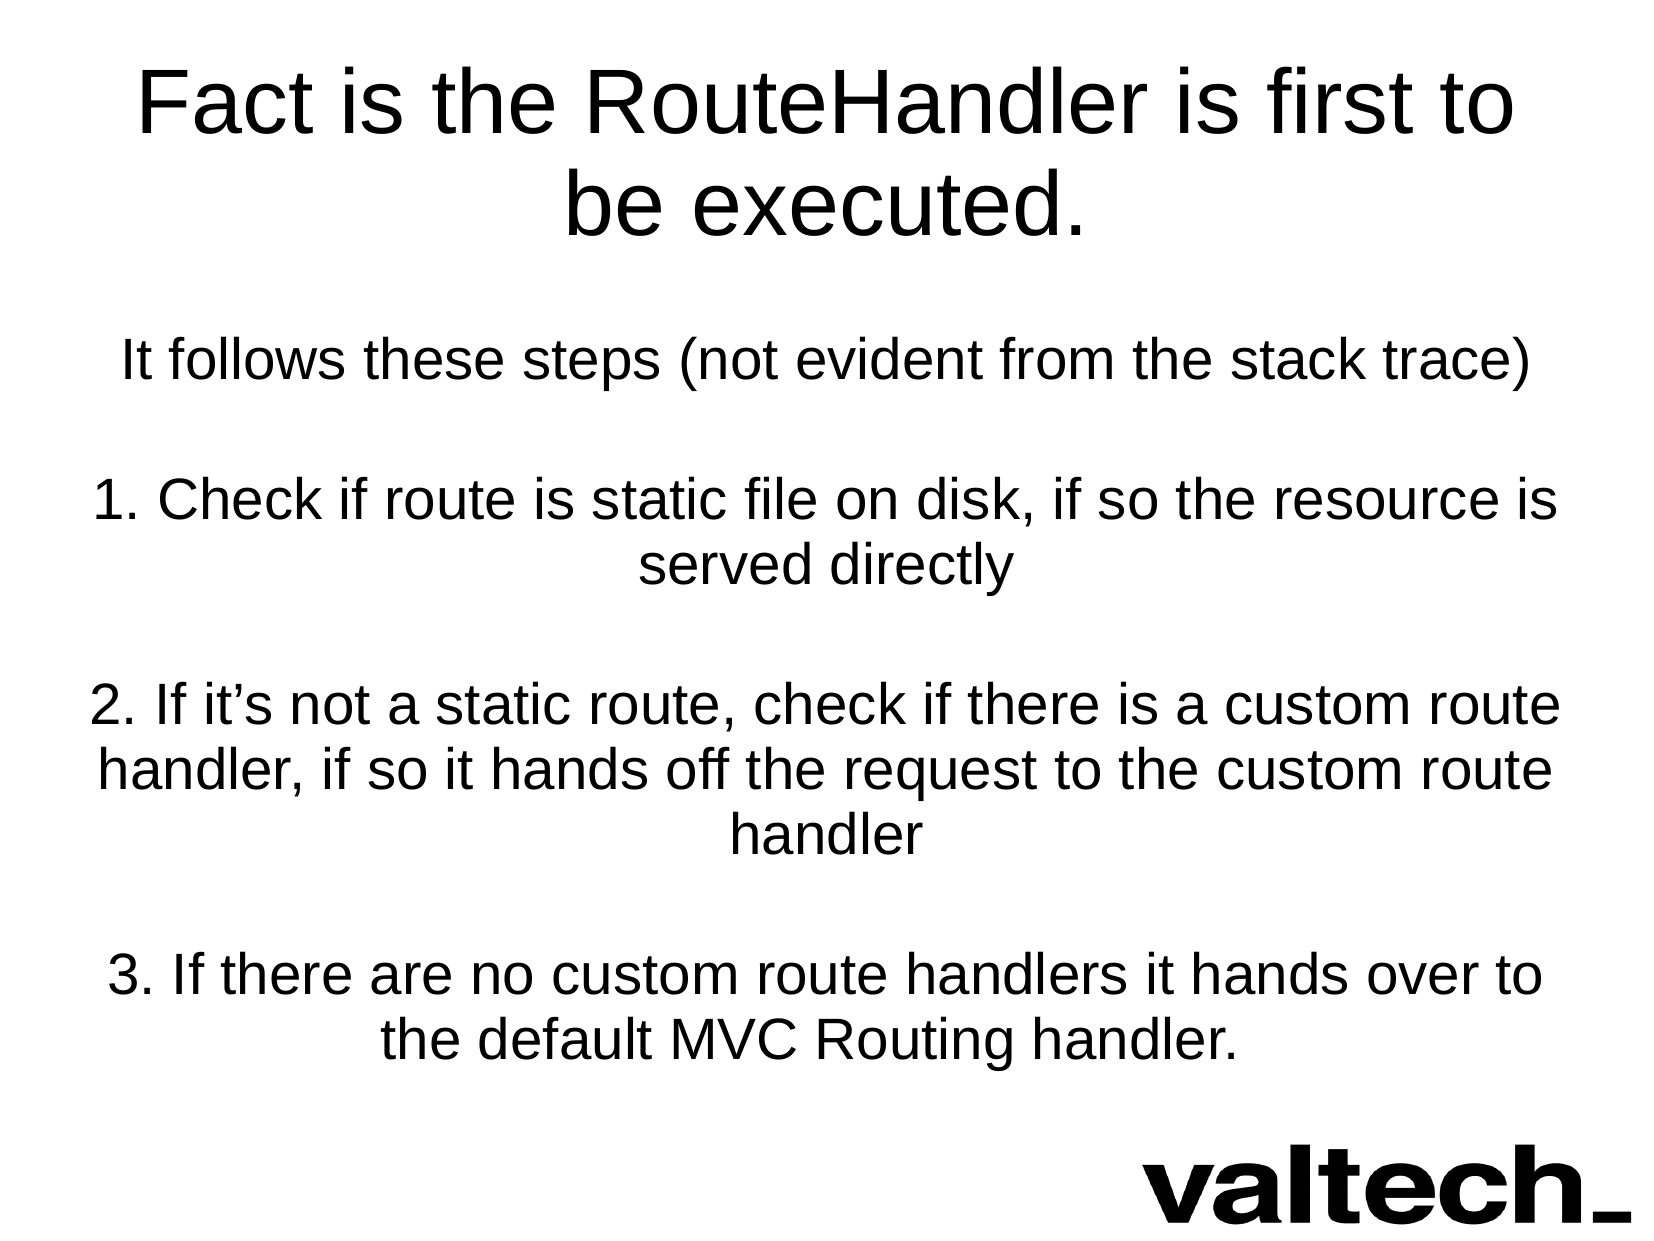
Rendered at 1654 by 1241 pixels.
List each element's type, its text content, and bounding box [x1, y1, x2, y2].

title Fact is the RouteHandler is first to be executed. [82, 49, 1571, 257]
subtitle It follows these steps (not evident from the stack trace) 1. Check if route is static file on disk, if so the resource is served directly 2. If it’s not a static route, check if there is a custom route handler, if so it hands off the request to the custom route handler 3. If there are no custom route handlers it hands over to the default MVC Routing handler. [82, 290, 1571, 1109]
picture [1122, 1121, 1645, 1241]
